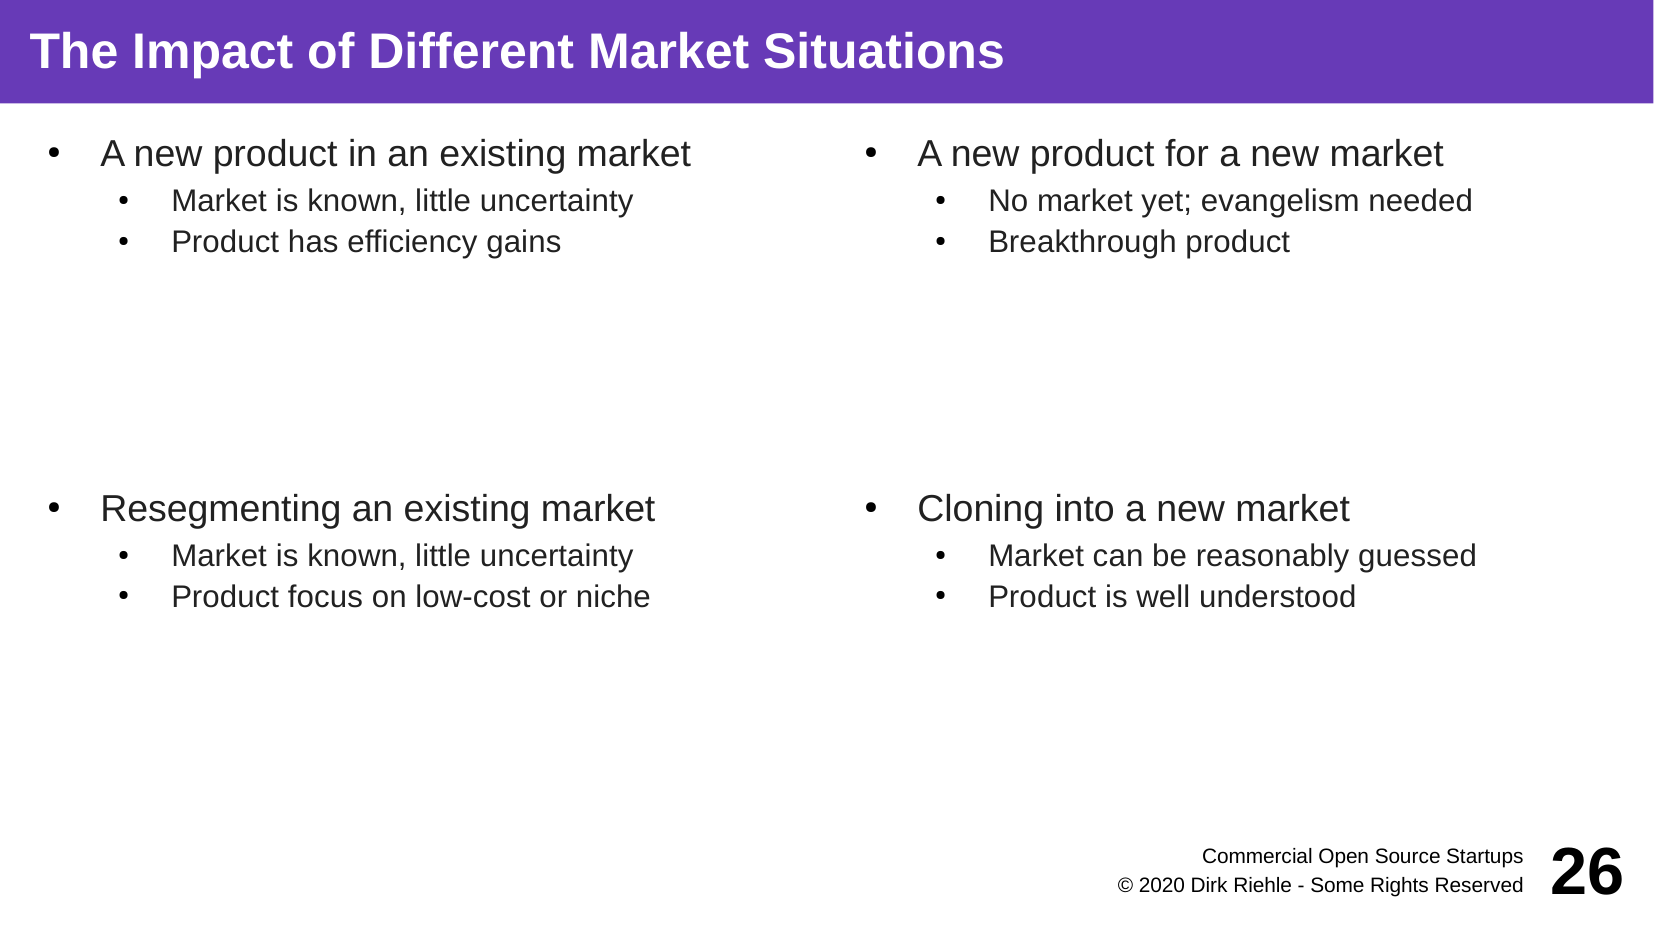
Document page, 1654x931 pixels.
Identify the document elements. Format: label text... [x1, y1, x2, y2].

list A new product in an existing market Market is known, little uncertainty Product has efficiency gains [29, 132, 808, 457]
list Cloning into a new market Market can be reasonably guessed Product is well understood [846, 487, 1625, 812]
list Resegmenting an existing market Market is known, little uncertainty Product focus on low-cost or niche [29, 487, 808, 812]
list A new product for a new market No market yet; evangelism needed Breakthrough product [846, 132, 1625, 457]
title The Impact of Different Market Situations [0, 0, 1654, 104]
